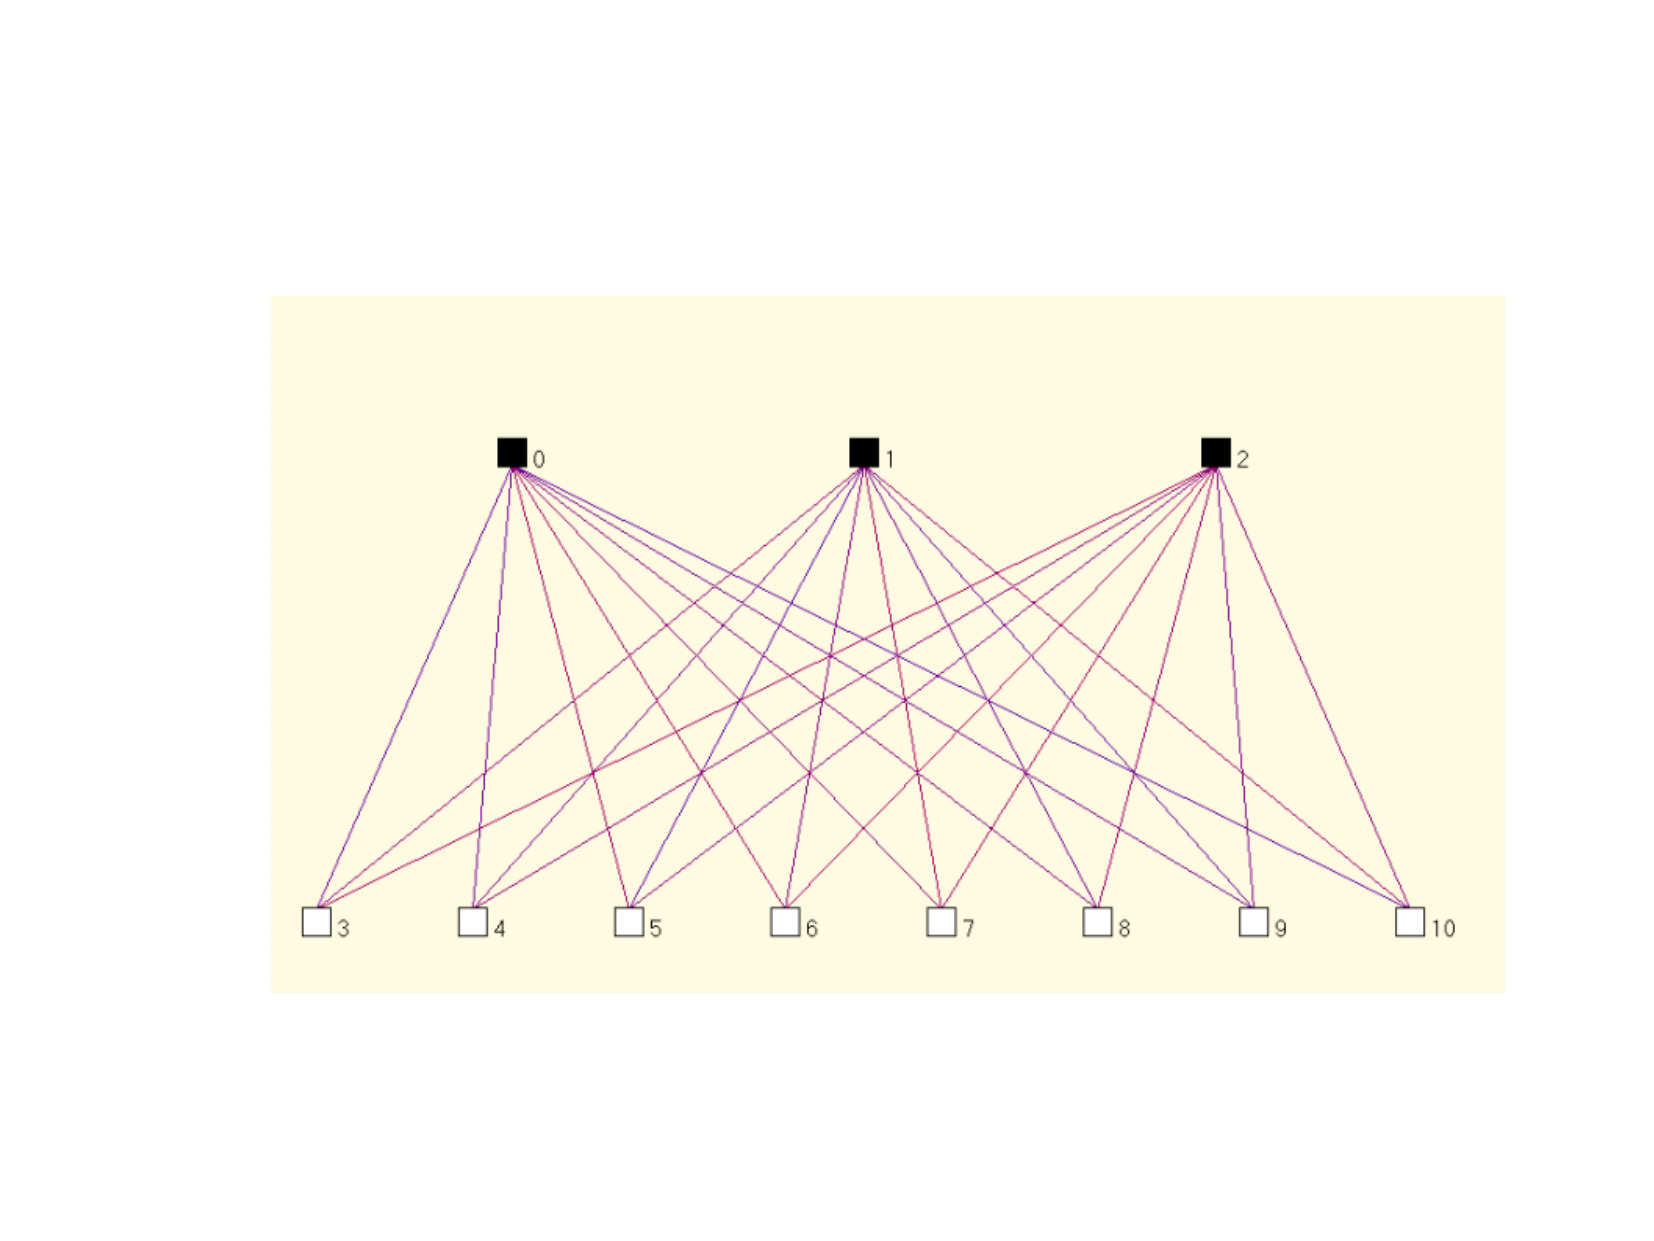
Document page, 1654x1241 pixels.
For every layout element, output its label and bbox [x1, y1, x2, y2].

picture [271, 296, 1505, 993]
